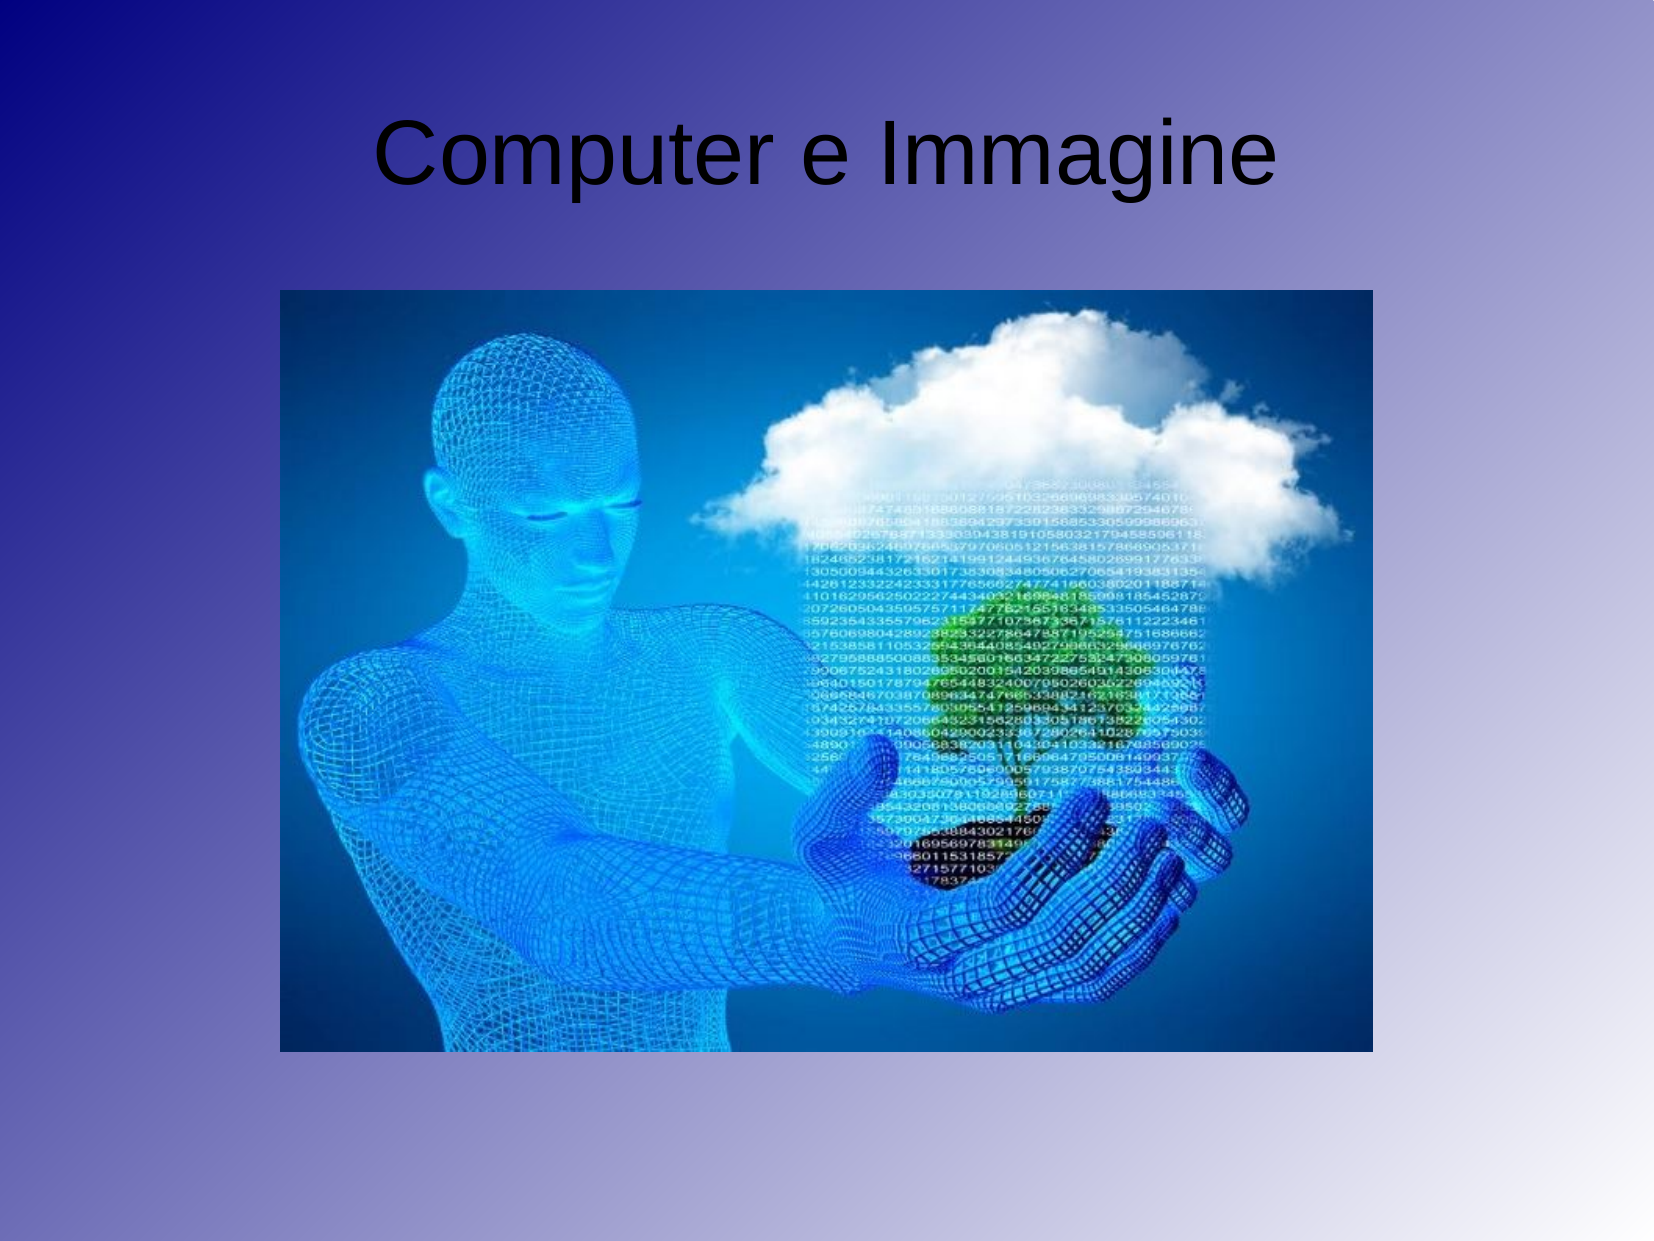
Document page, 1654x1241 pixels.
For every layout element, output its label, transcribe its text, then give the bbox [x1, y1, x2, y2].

title Computer e Immagine [82, 49, 1571, 257]
picture [280, 290, 1373, 1052]
